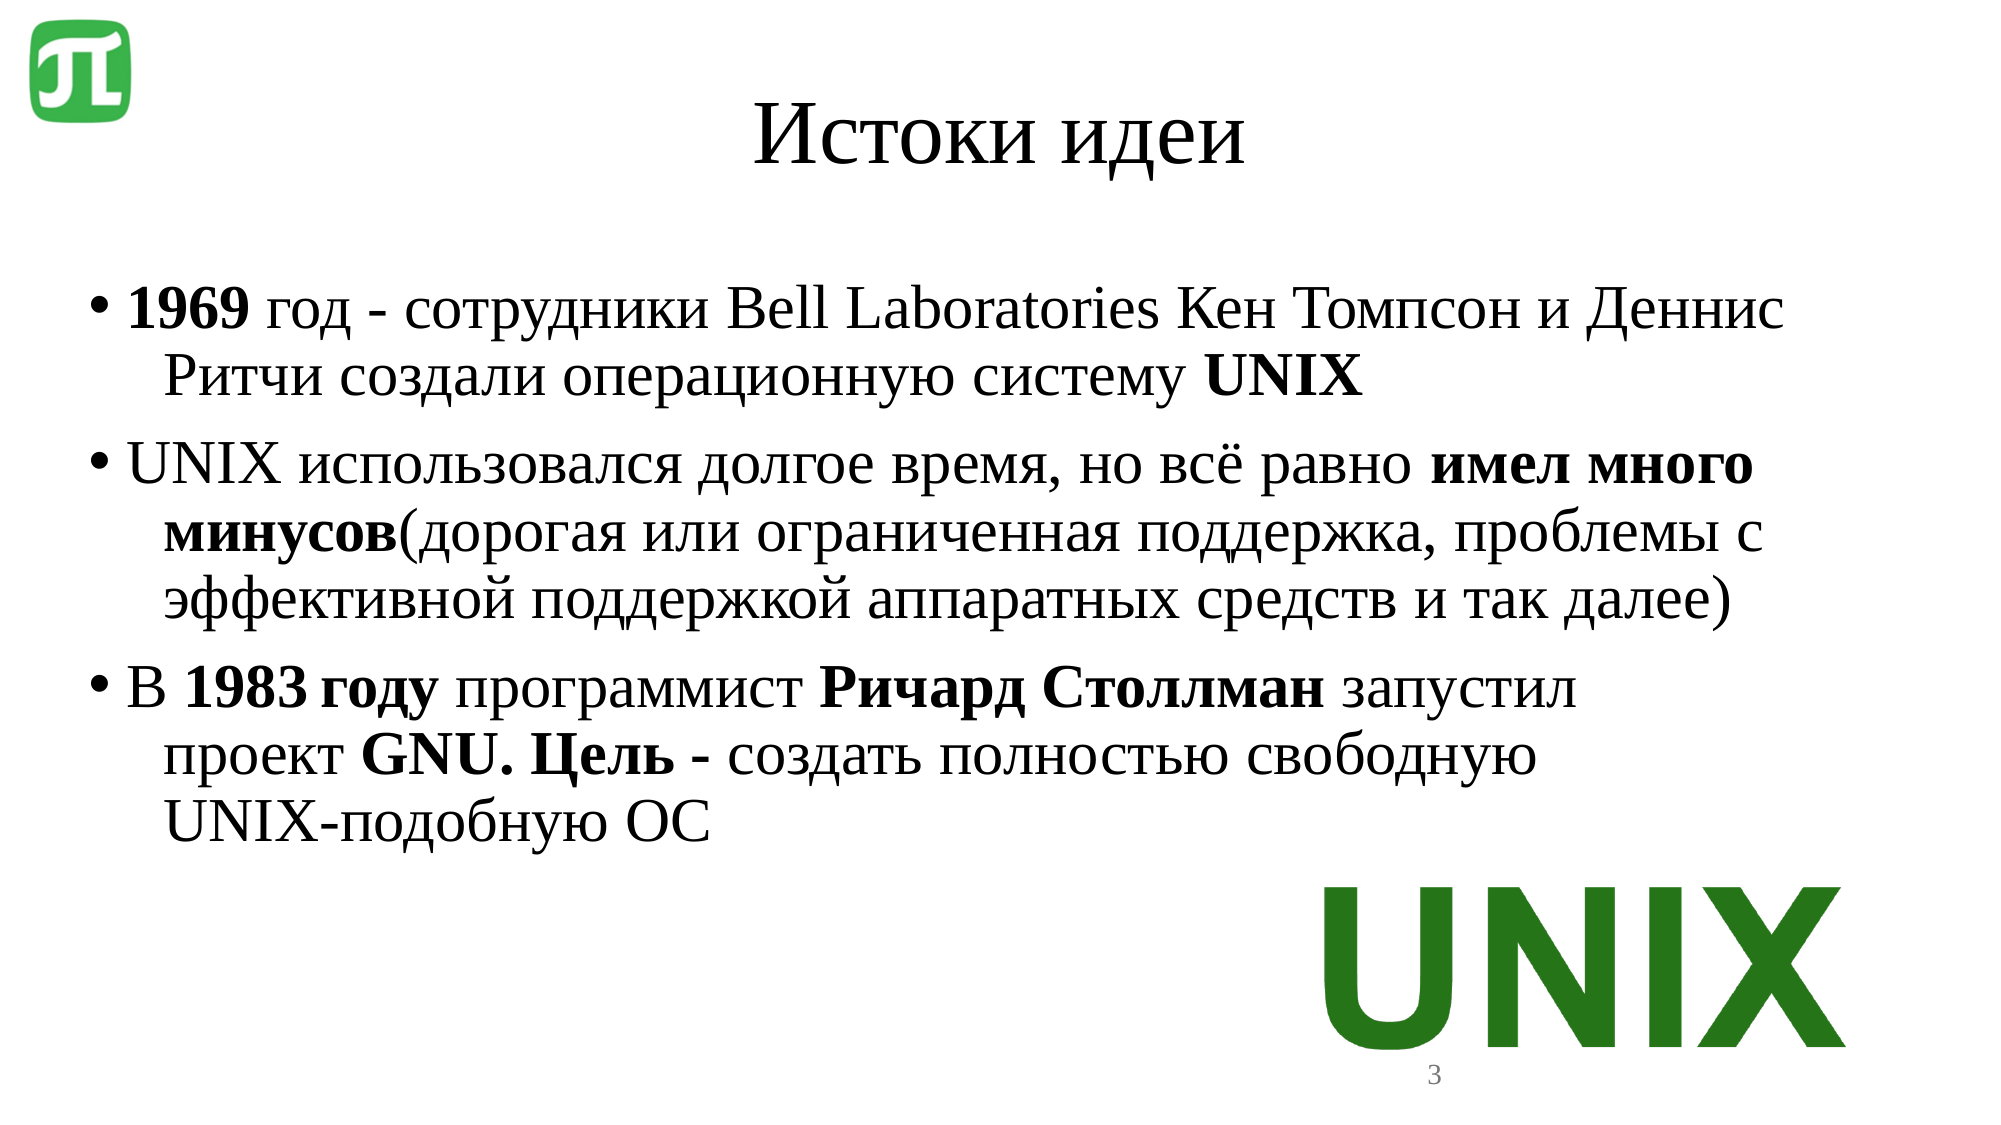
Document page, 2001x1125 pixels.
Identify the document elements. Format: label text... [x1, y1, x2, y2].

picture [0, 0, 161, 149]
list 1969 год - сотрудники Bell Laboratories Кен Томпсон и Деннис Ритчи создали операционную систему UNIX UNIX использовался долгое время, но всё равно имел много минусов(дорогая или ограниченная поддержка, проблемы с эффективной поддержкой аппаратных средств и так далее) В 1983 году программист Ричард Столлман запустил проект GNU. Цель - создать полностью свободную UNIX‑подобную ОС [73, 266, 1927, 1013]
text_box [1412, 1042, 1863, 1103]
picture [1294, 805, 1863, 1125]
title Истоки идеи [137, 24, 1863, 243]
